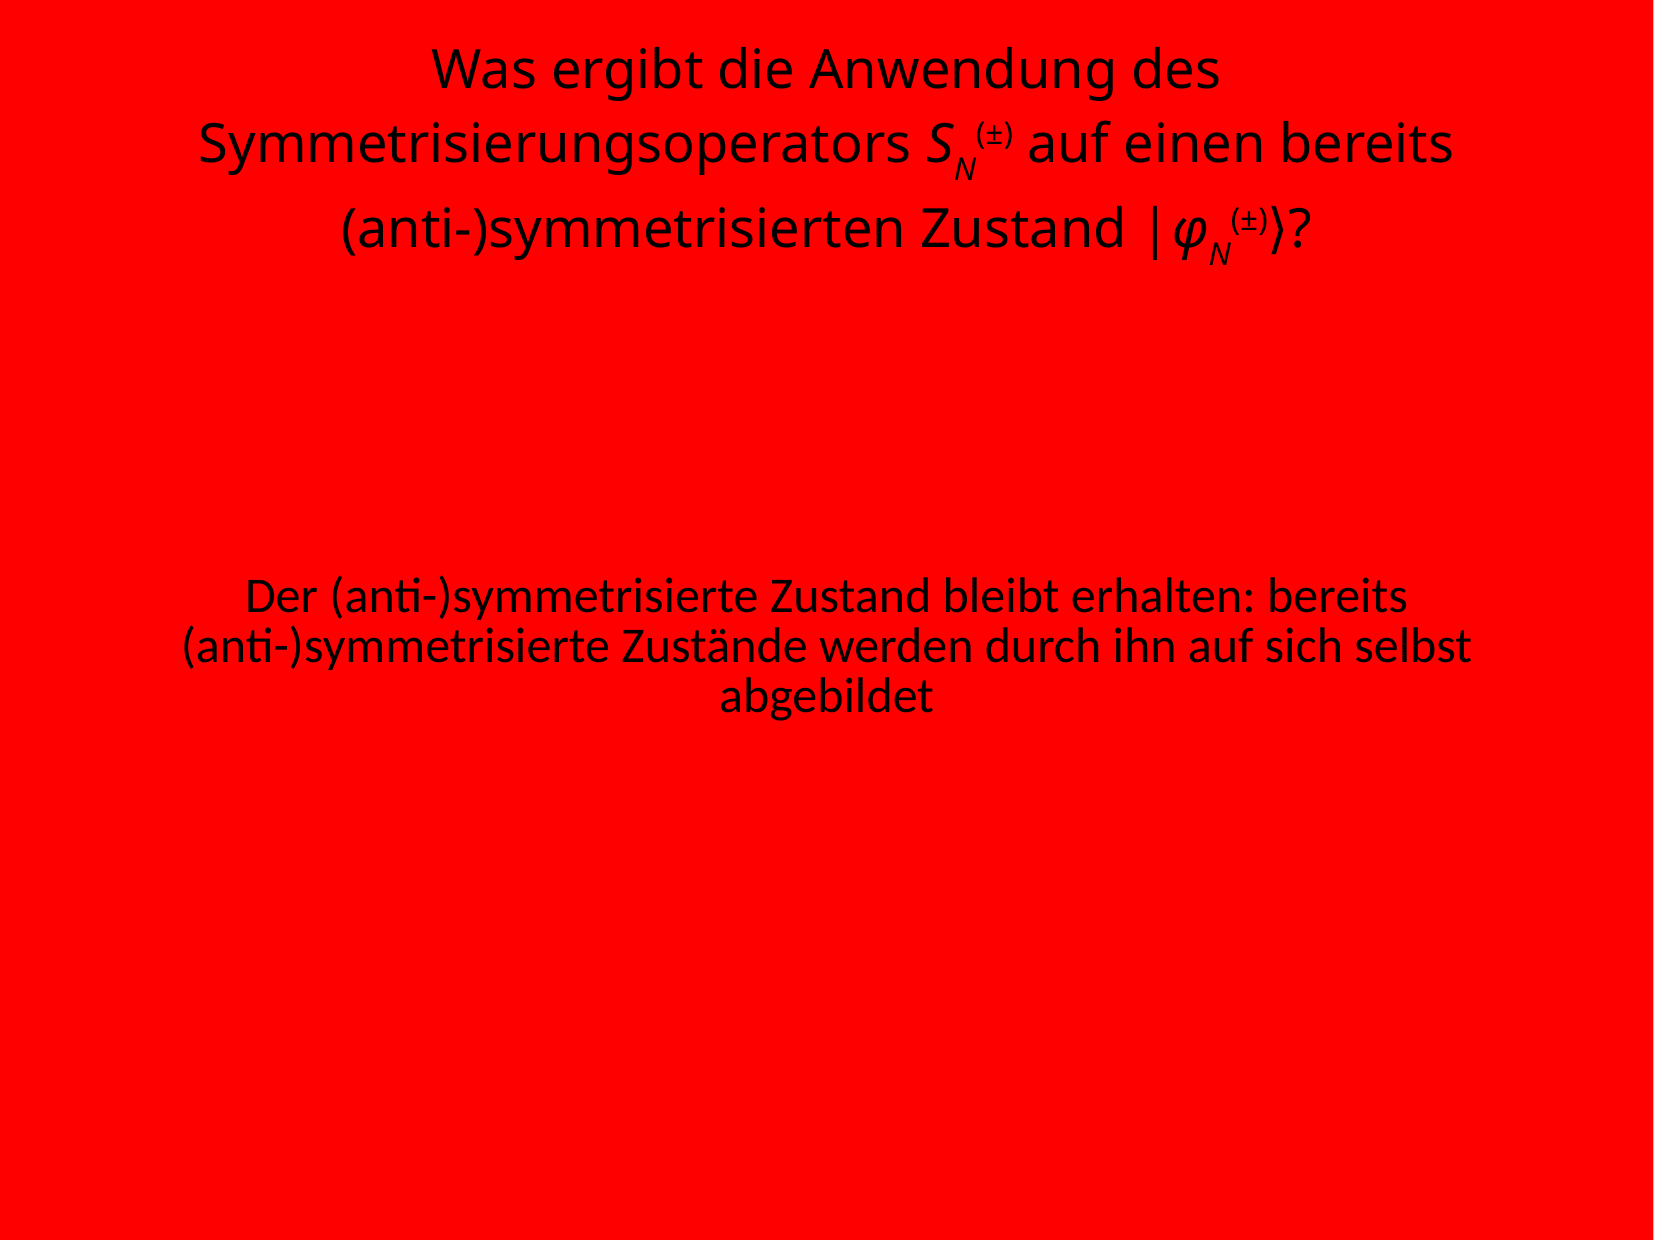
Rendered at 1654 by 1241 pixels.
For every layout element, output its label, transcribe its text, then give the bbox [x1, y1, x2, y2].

subtitle Der (anti-)symmetrisierte Zustand bleibt erhalten: bereits (anti-)symmetrisierte Zustände werden durch ihn auf sich selbst abgebildet [82, 290, 1571, 1010]
title Was ergibt die Anwendung des Symmetrisierungsoperators SN(±) auf einen bereits (anti-)symmetrisierten Zustand |φN(±)⟩? [82, 49, 1571, 257]
